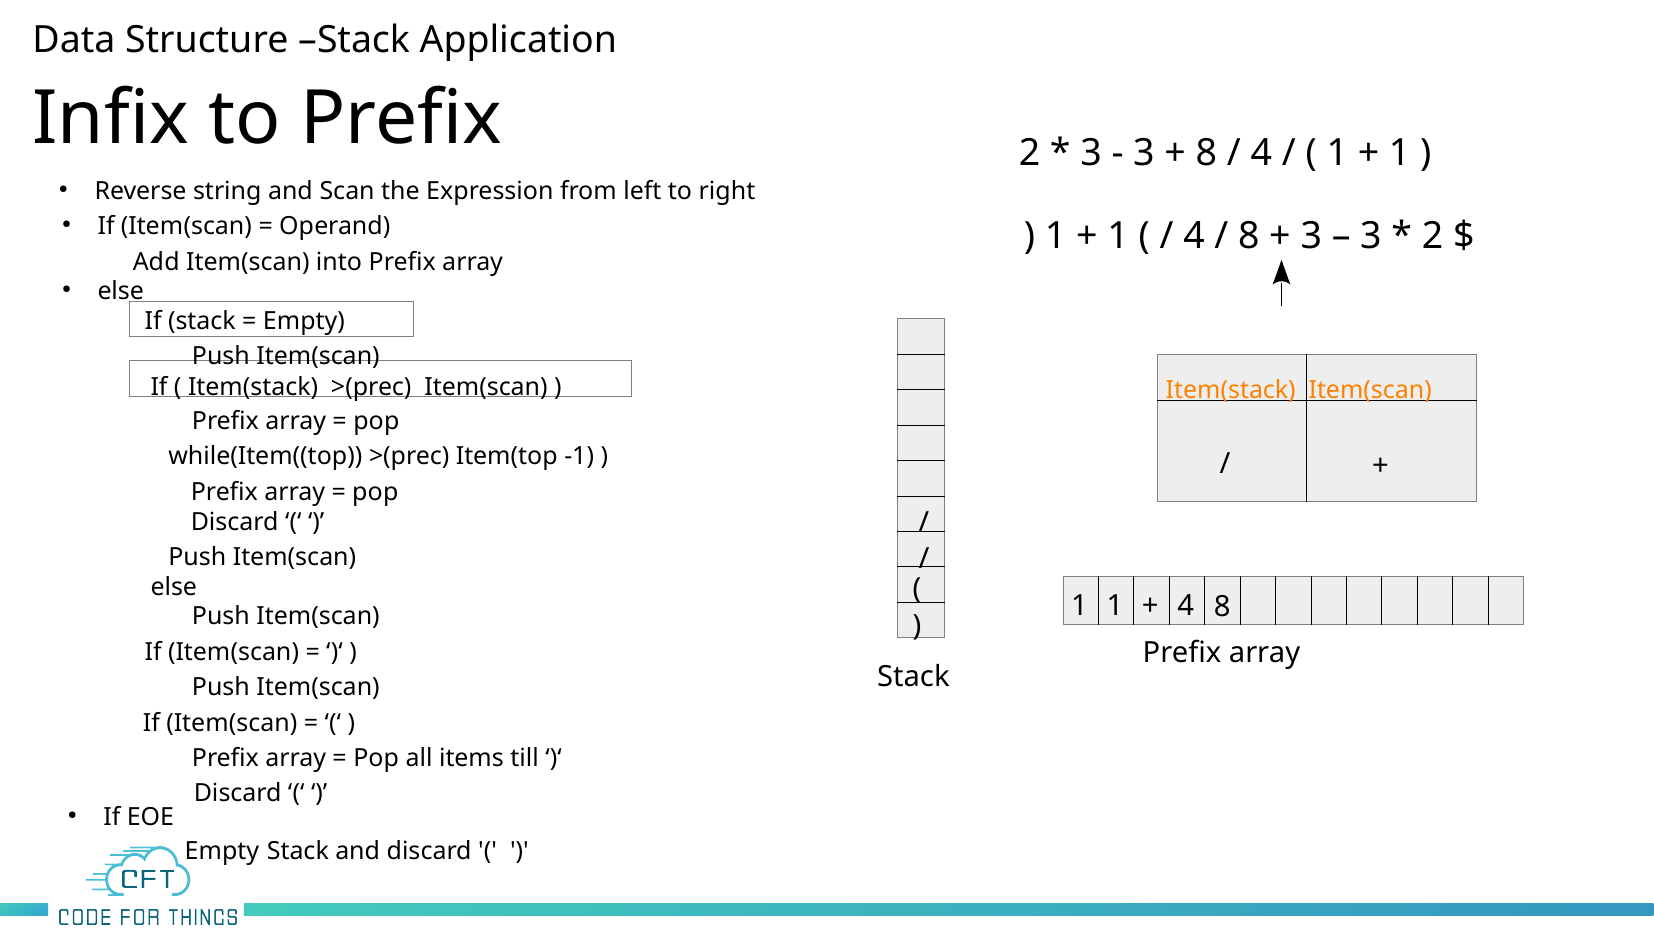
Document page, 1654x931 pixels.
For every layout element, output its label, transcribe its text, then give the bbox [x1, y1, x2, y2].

text_box Push Item(scan) [141, 590, 414, 625]
text_box If (Item(scan) = ‘)‘ ) [94, 625, 508, 671]
text_box [1453, 576, 1488, 625]
text_box 2 * 3 - 3 + 8 / 4 / ( 1 + 1 ) [968, 118, 1554, 178]
text_box Prefix array = pop [141, 395, 498, 430]
text_box / [1204, 435, 1250, 485]
text_box else [47, 265, 213, 325]
text_box Push Item(scan) [118, 531, 390, 576]
picture [59, 846, 237, 925]
text_box [897, 426, 945, 460]
text_box + [1357, 437, 1412, 487]
text_box else [100, 561, 243, 621]
text_box 1 [1091, 577, 1127, 627]
text_box If EOE [53, 791, 201, 836]
title Data Structure –Stack Application Infix to Prefix [32, 12, 1536, 166]
text_box [897, 318, 945, 354]
text_box [1307, 410, 1477, 502]
text_box [1276, 576, 1311, 624]
text_box [1157, 410, 1306, 502]
text_box ) 1 + 1 ( / 4 / 8 + 3 – 3 * 2 $ [973, 200, 1577, 260]
text_box [897, 461, 945, 496]
text_box Prefix array = pop [140, 466, 442, 526]
text_box [1312, 576, 1346, 625]
text_box If (stack = Empty) [94, 295, 449, 355]
text_box 4 [1162, 577, 1198, 627]
text_box Prefix array = Pop all items till ‘)‘ [141, 732, 685, 792]
text_box Prefix array [1128, 624, 1341, 674]
text_box ) [897, 609, 943, 646]
text_box 8 [1198, 577, 1248, 627]
text_box [1241, 576, 1275, 624]
text_box Item(stack) Item(scan) [1115, 360, 1483, 410]
text_box [1347, 576, 1381, 625]
text_box Discard ‘(‘ ‘)’ [140, 496, 376, 531]
text_box If (Item(scan) = ‘(‘ ) [92, 696, 449, 756]
text_box Reverse string and Scan the Expression from left to right [44, 165, 960, 225]
text_box [897, 390, 945, 425]
text_box + [1127, 577, 1162, 627]
text_box [1418, 576, 1452, 625]
text_box [1489, 576, 1524, 625]
text_box Empty Stack and discard '(' ')' [134, 820, 656, 880]
text_box / [903, 494, 944, 544]
text_box 1 [1056, 576, 1105, 627]
text_box If ( Item(stack) >(prec) Item(scan) ) [100, 360, 632, 406]
text_box [1307, 354, 1477, 360]
text_box Add Item(scan) into Prefix array [82, 236, 780, 286]
text_box If (Item(scan) = Operand) [47, 200, 491, 260]
text_box [897, 497, 903, 531]
text_box ( [897, 559, 953, 609]
text_box Stack [862, 647, 973, 697]
text_box Push Item(scan) [141, 661, 473, 706]
text_box [897, 532, 903, 559]
text_box while(Item((top)) >(prec) Item(top -1) ) [118, 430, 762, 489]
text_box Discard ‘(‘ ‘)’ [143, 767, 475, 812]
text_box [1382, 576, 1417, 625]
text_box [897, 355, 945, 389]
text_box [1157, 354, 1306, 360]
text_box / [903, 544, 944, 559]
text_box Push Item(scan) [141, 330, 473, 390]
